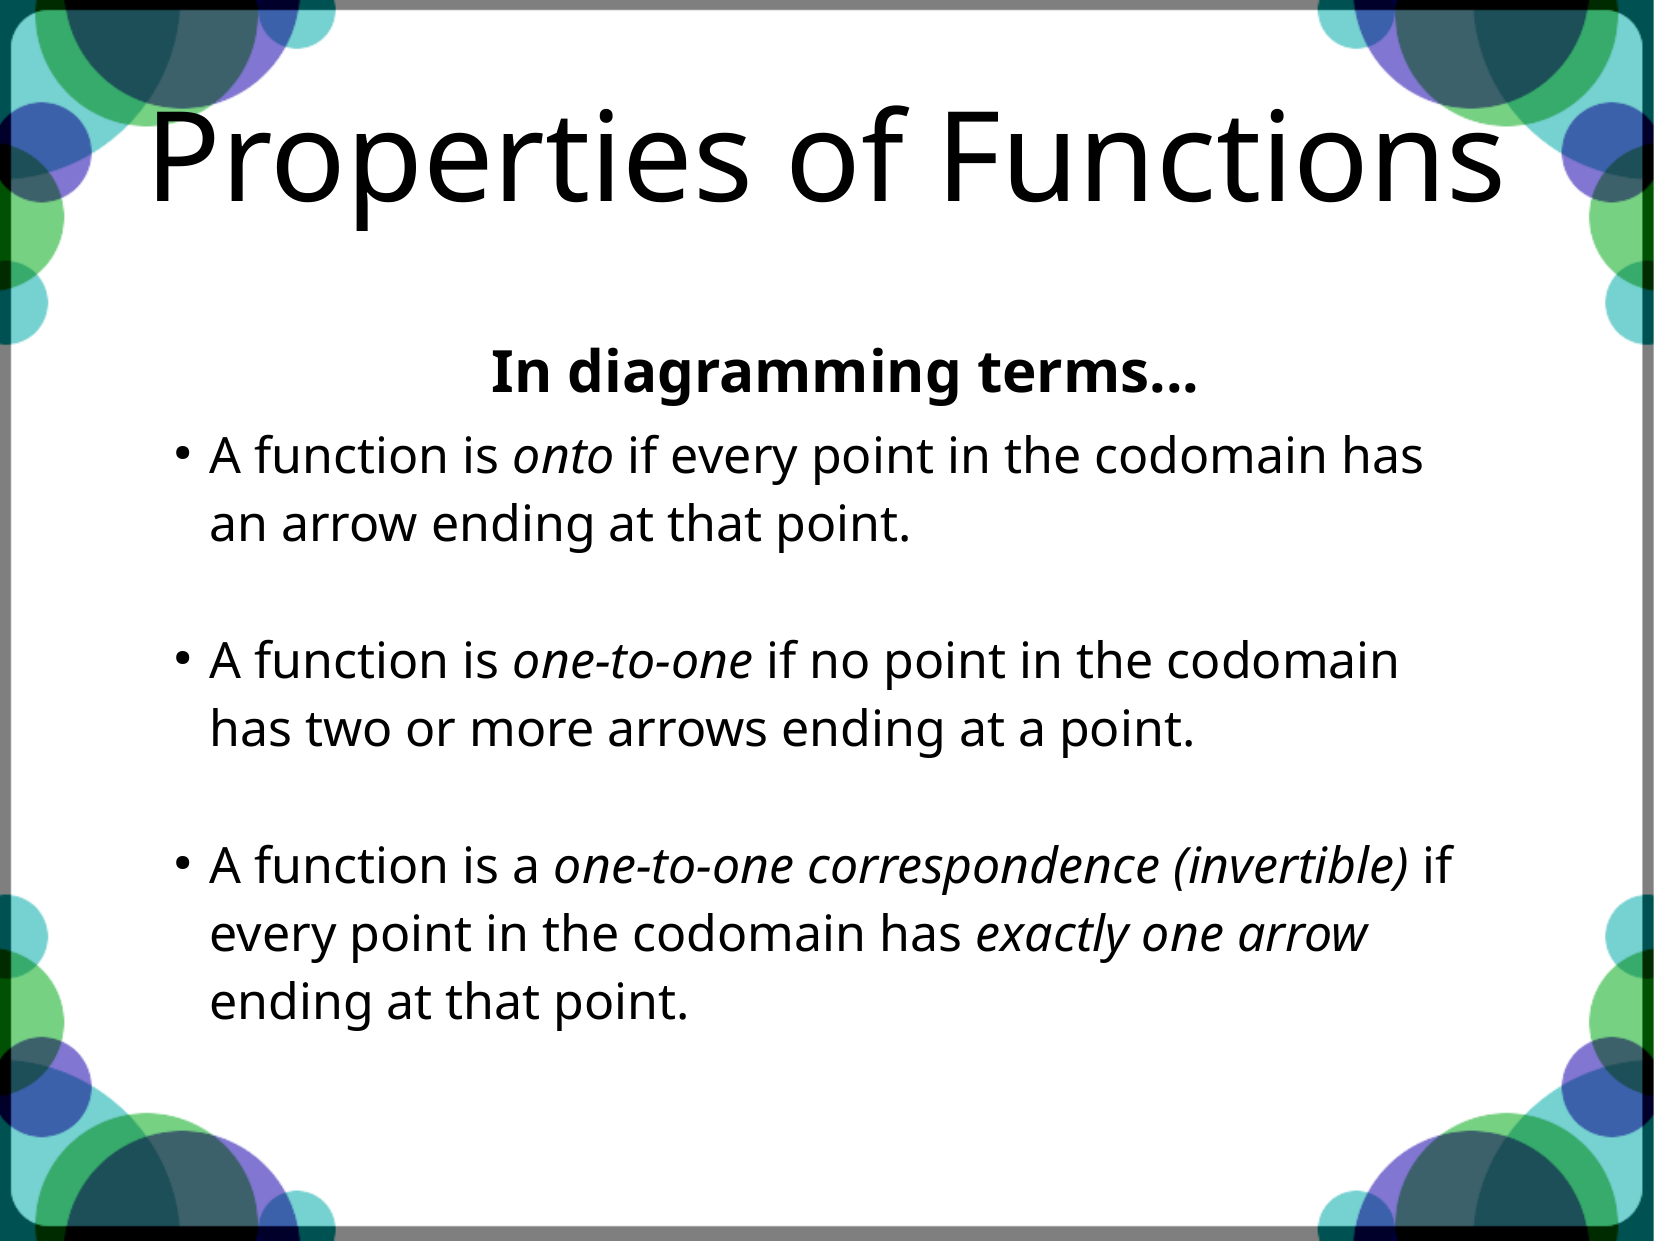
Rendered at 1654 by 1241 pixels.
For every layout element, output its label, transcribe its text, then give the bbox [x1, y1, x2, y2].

picture [0, 0, 1654, 1241]
title Properties of Functions [82, 49, 1571, 257]
text_box In diagramming terms... [173, 274, 1517, 465]
text_box A function is onto if every point in the codomain has an arrow ending at that point. A function is one-to-one if no point in the codomain has two or more arrows ending at a point. A function is a one-to-one correspondence (invertible) if every point in the codomain has exactly one arrow ending at that point. [173, 420, 1457, 1108]
